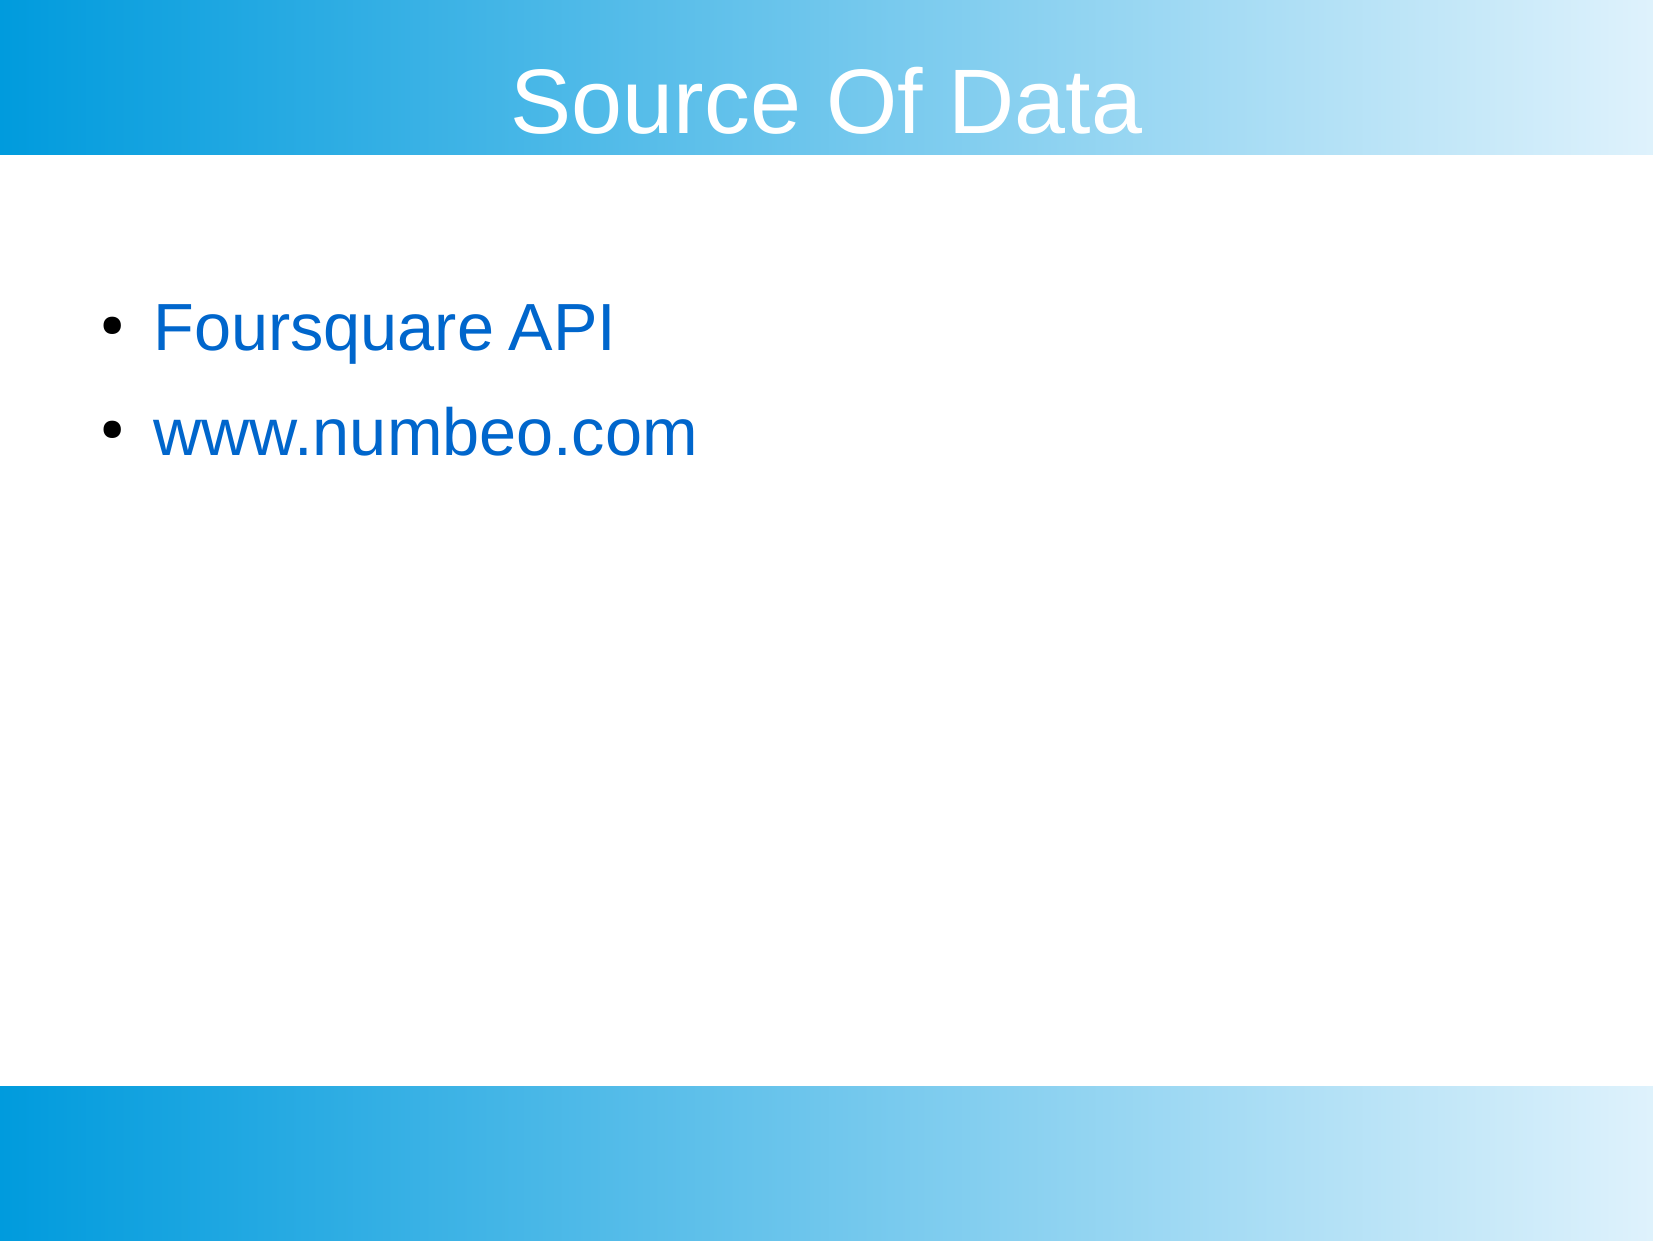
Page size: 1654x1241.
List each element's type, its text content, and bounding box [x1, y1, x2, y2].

title Source Of Data [82, 49, 1571, 155]
list Foursquare API www.numbeo.com [82, 290, 1571, 1010]
